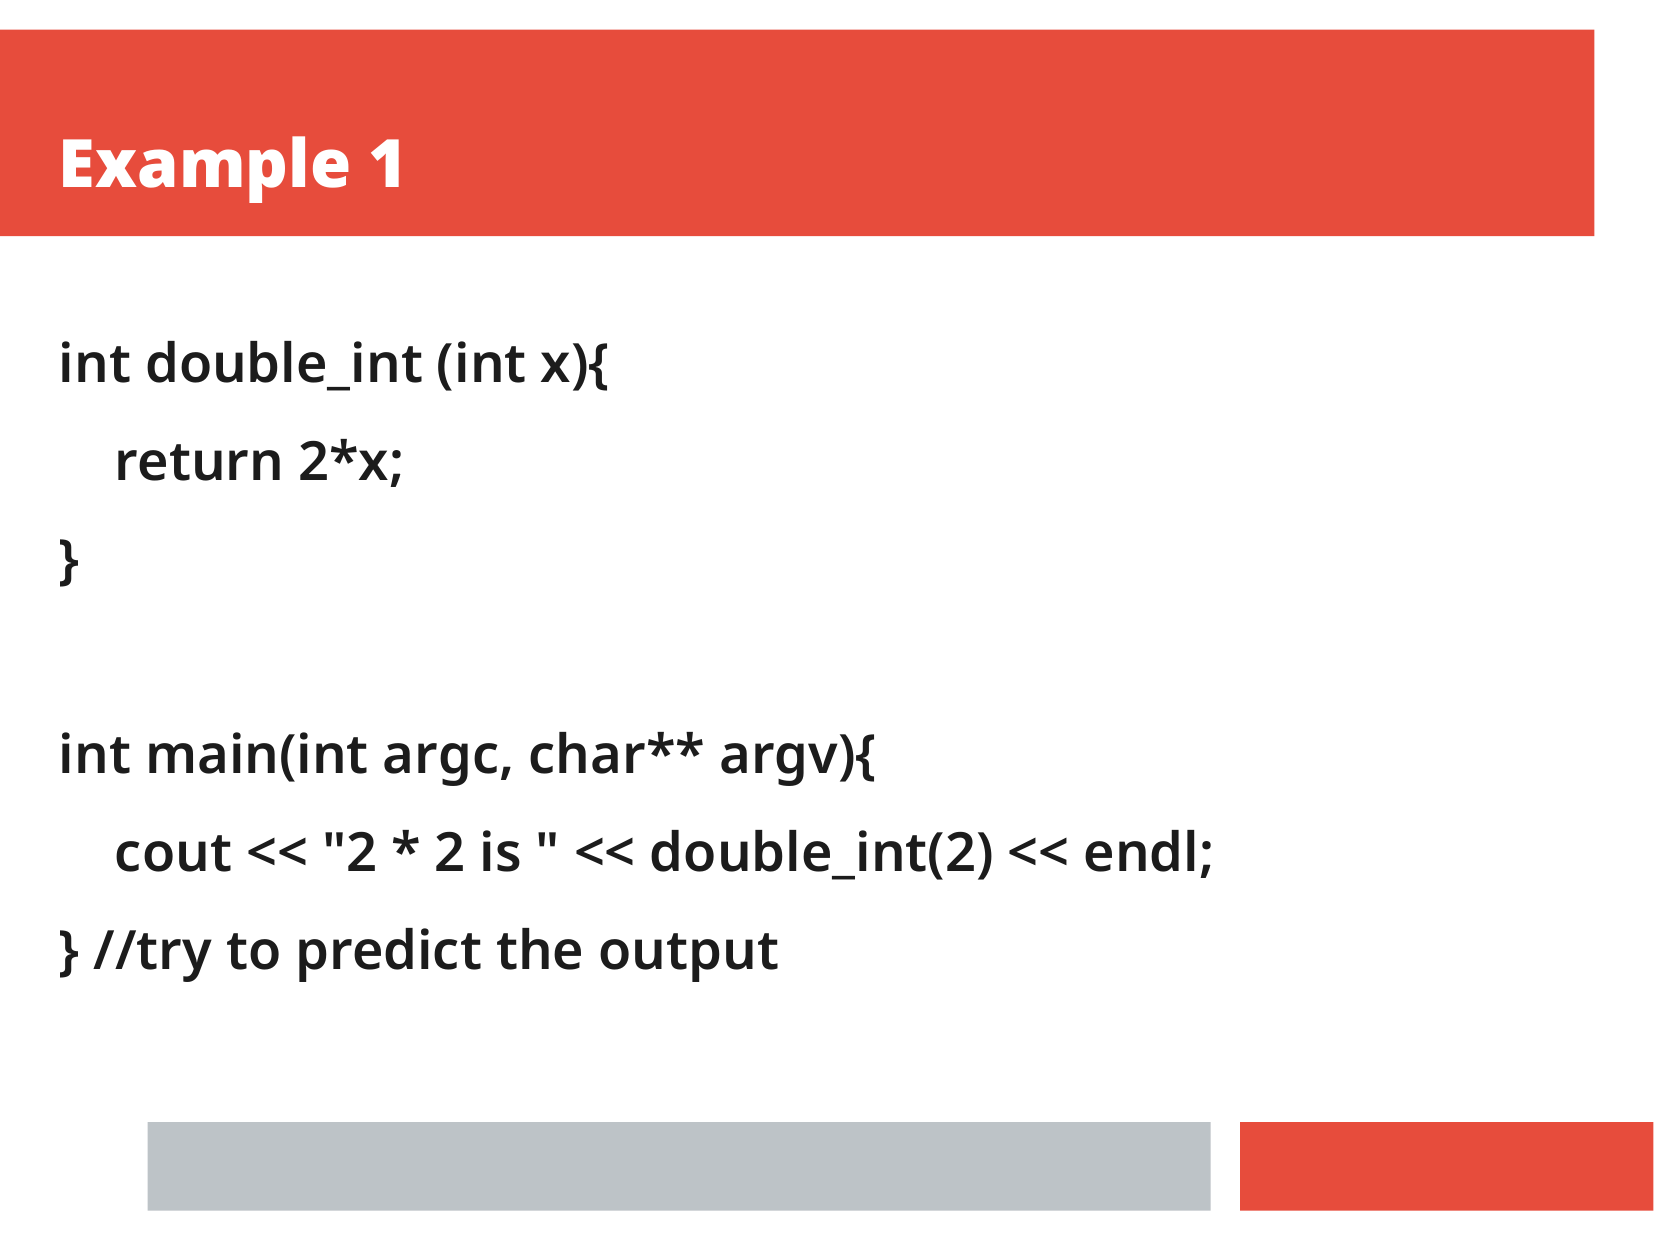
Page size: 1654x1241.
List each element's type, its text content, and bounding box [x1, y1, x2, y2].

title Example 1 [59, 59, 1595, 207]
list int double_int (int x){ return 2*x; } int main(int argc, char** argv){ cout << "2 * 2 is " << double_int(2) << endl; } //try to predict the output [59, 324, 1565, 1093]
